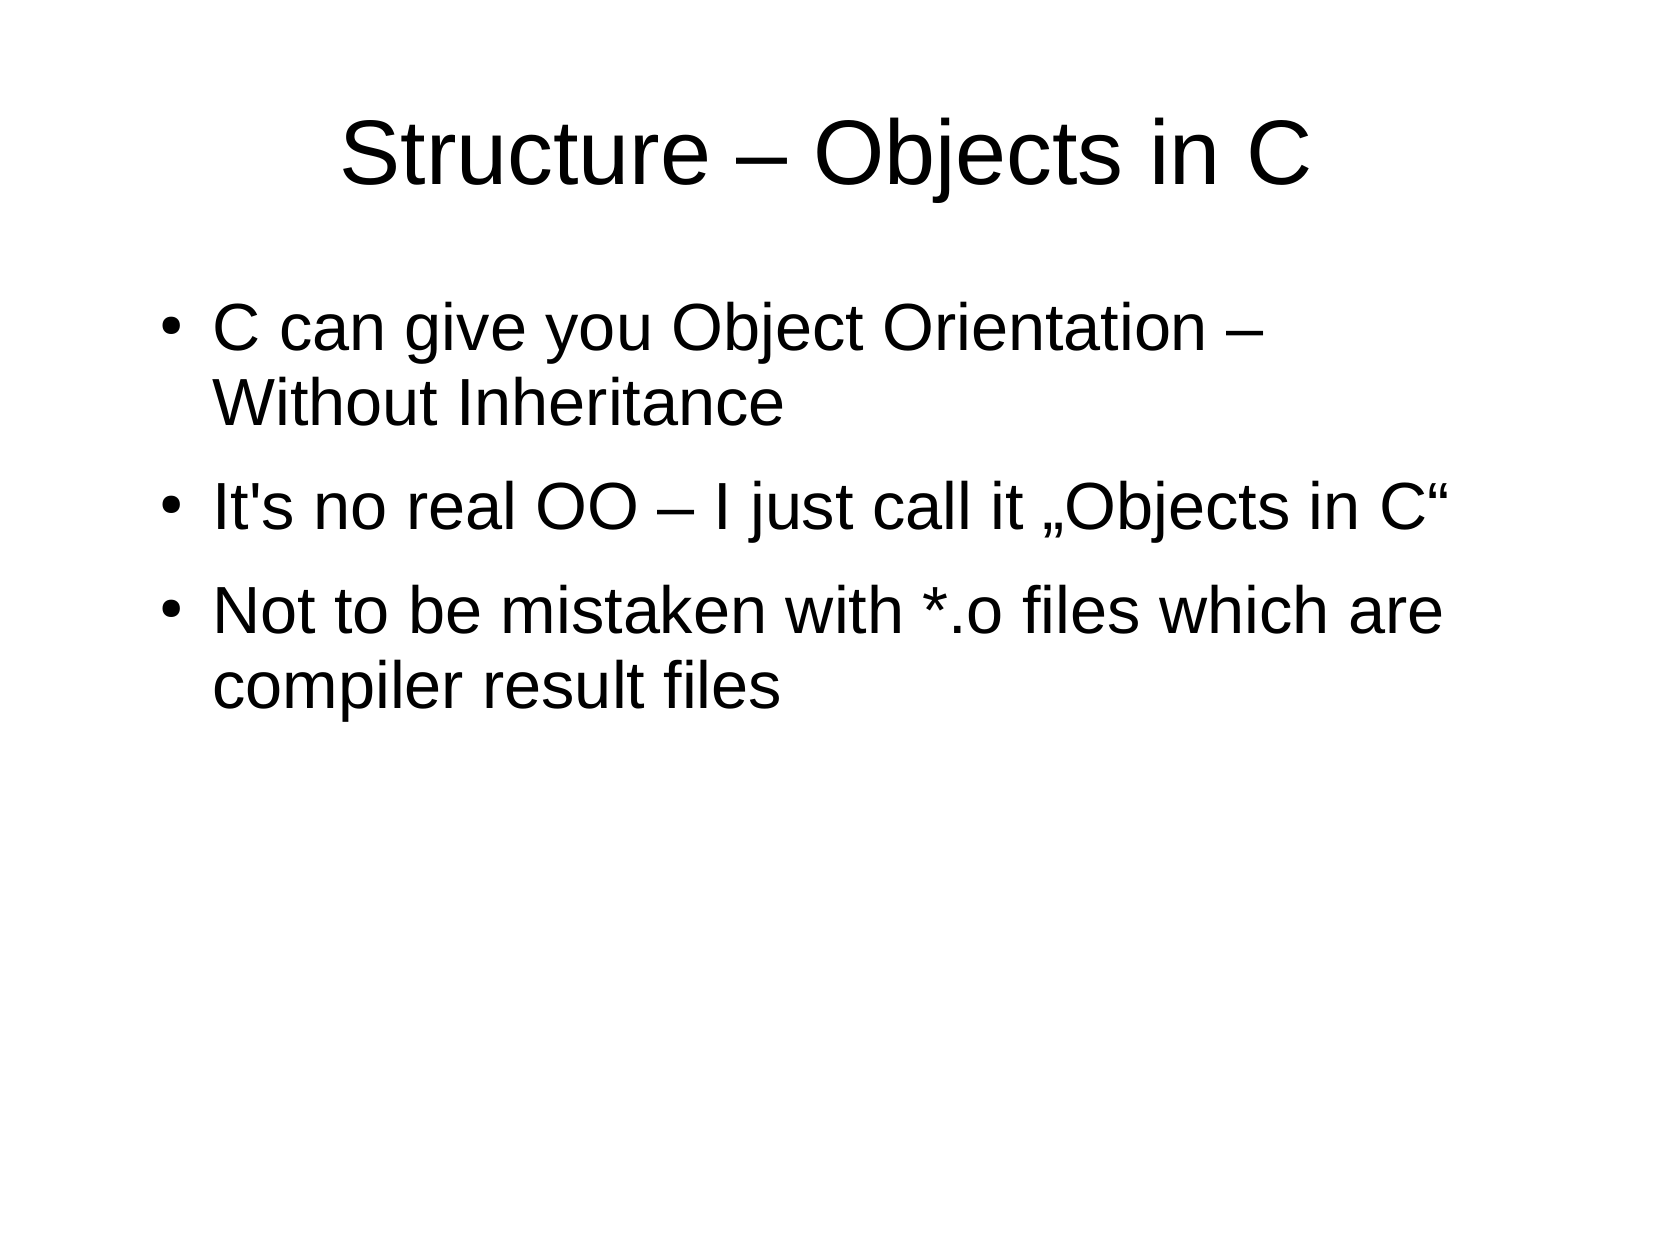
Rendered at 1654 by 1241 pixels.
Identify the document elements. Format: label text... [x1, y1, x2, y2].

title Structure – Objects in C [82, 49, 1571, 257]
list C can give you Object Orientation – Without Inheritance It's no real OO – I just call it „Objects in C“ Not to be mistaken with *.o files which are compiler result files [141, 290, 1501, 1010]
